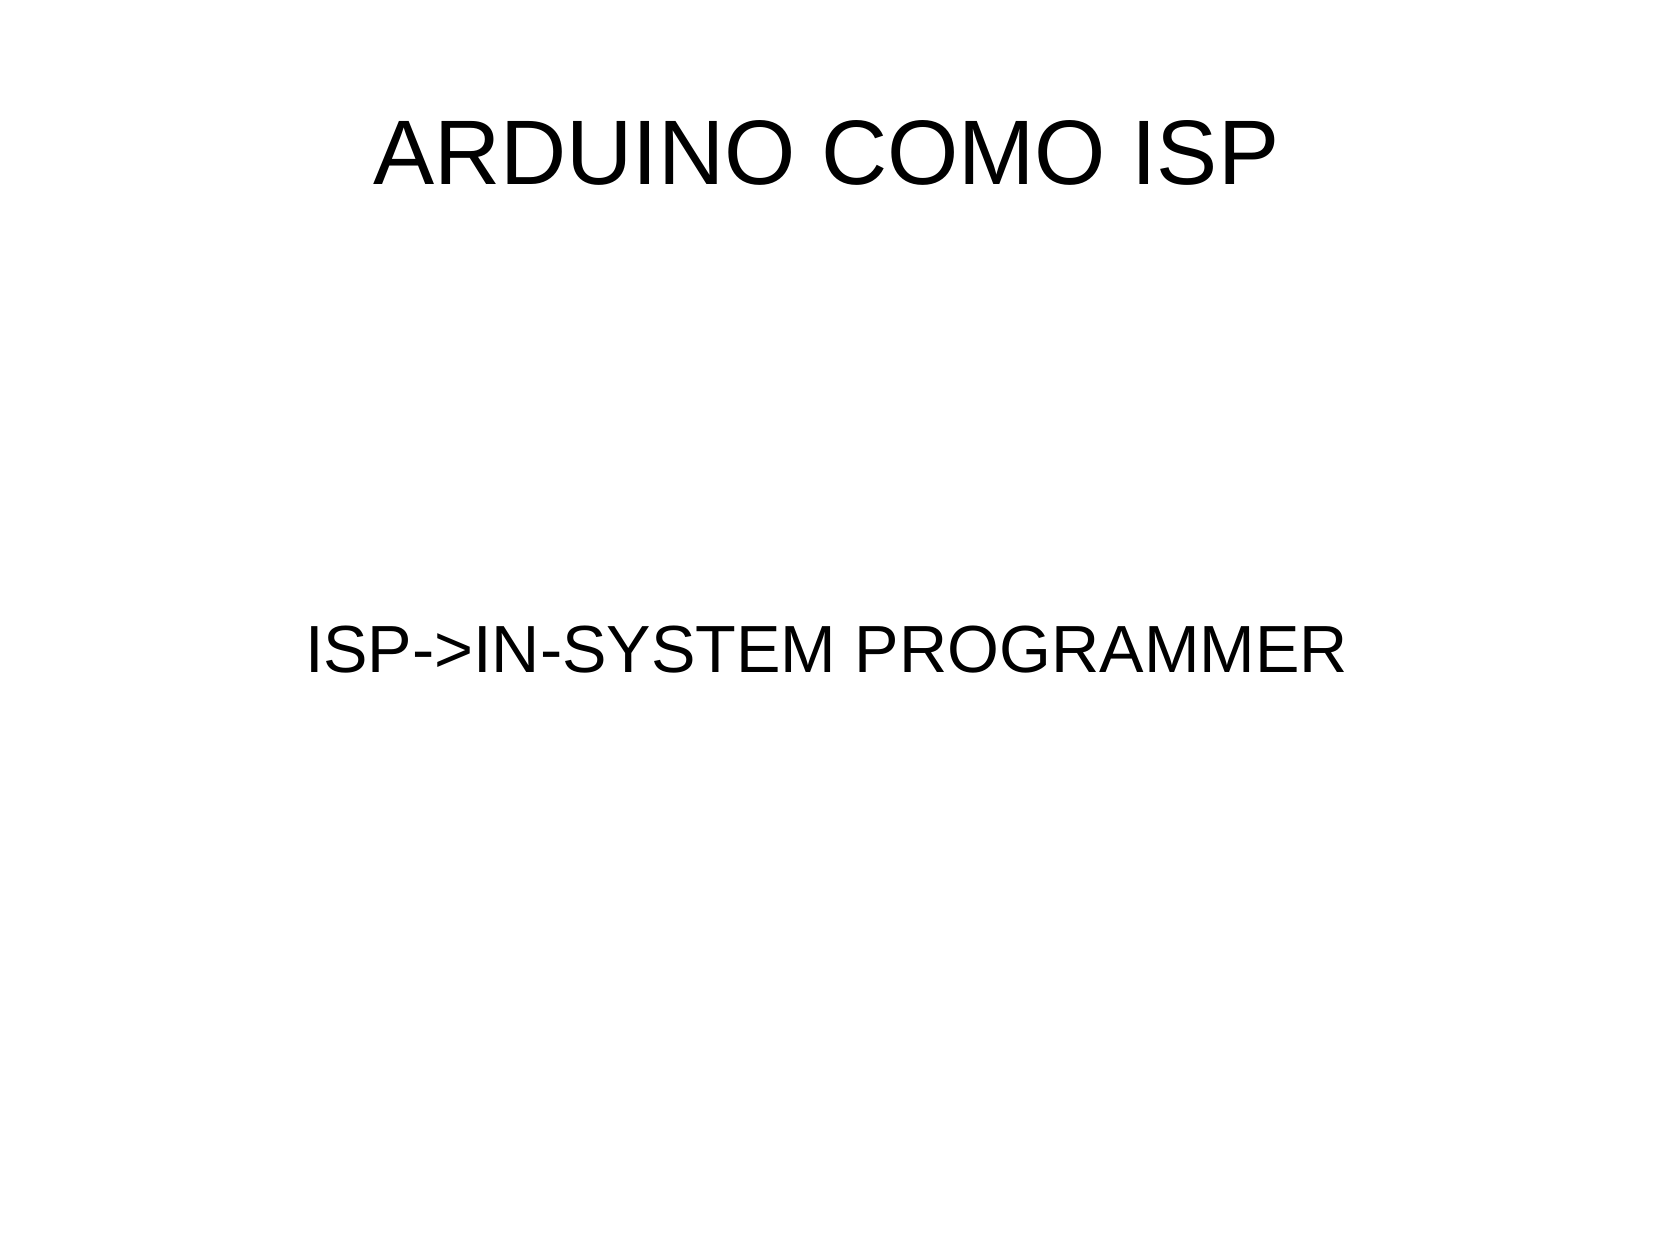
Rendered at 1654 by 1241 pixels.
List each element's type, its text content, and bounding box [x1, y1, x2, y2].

title ARDUINO COMO ISP [82, 49, 1571, 257]
subtitle ISP->IN-SYSTEM PROGRAMMER [82, 290, 1571, 1010]
